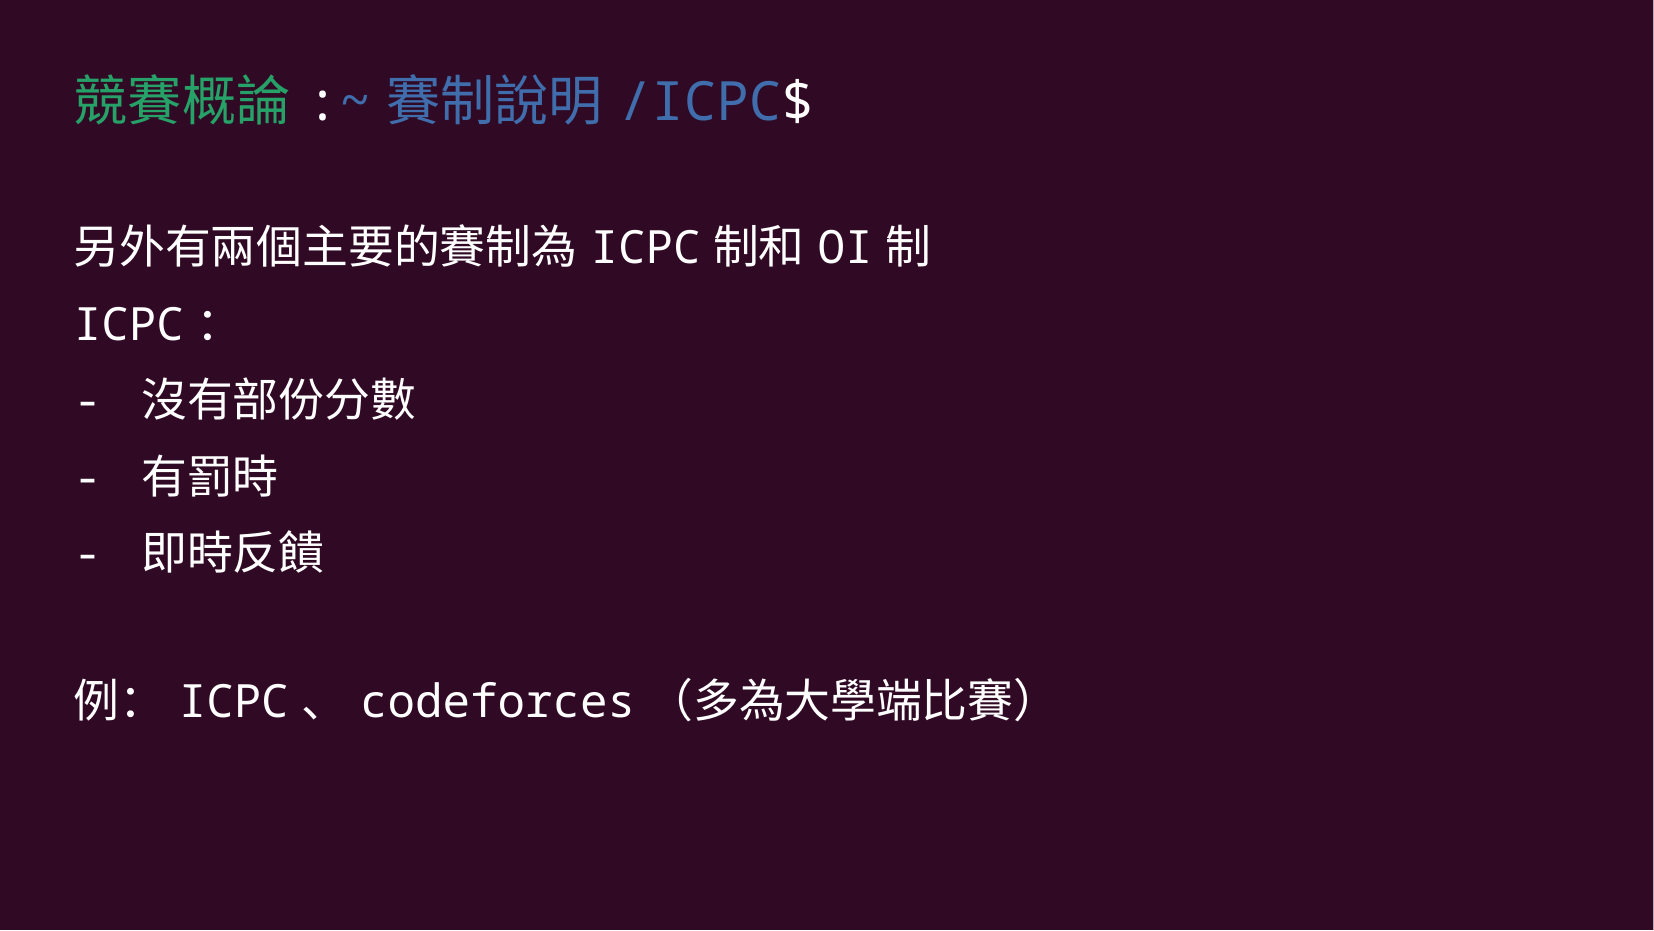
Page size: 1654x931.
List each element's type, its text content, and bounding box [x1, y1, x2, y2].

text_box 競賽概論:~賽制說明/ICPC$ [59, 55, 1201, 139]
text_box 另外有兩個主要的賽制為ICPC制和OI制 ICPC： - 沒有部份分數 - 有罰時 - 即時反饋 例：ICPC、codeforces（多為大學端比賽） [59, 193, 1613, 672]
